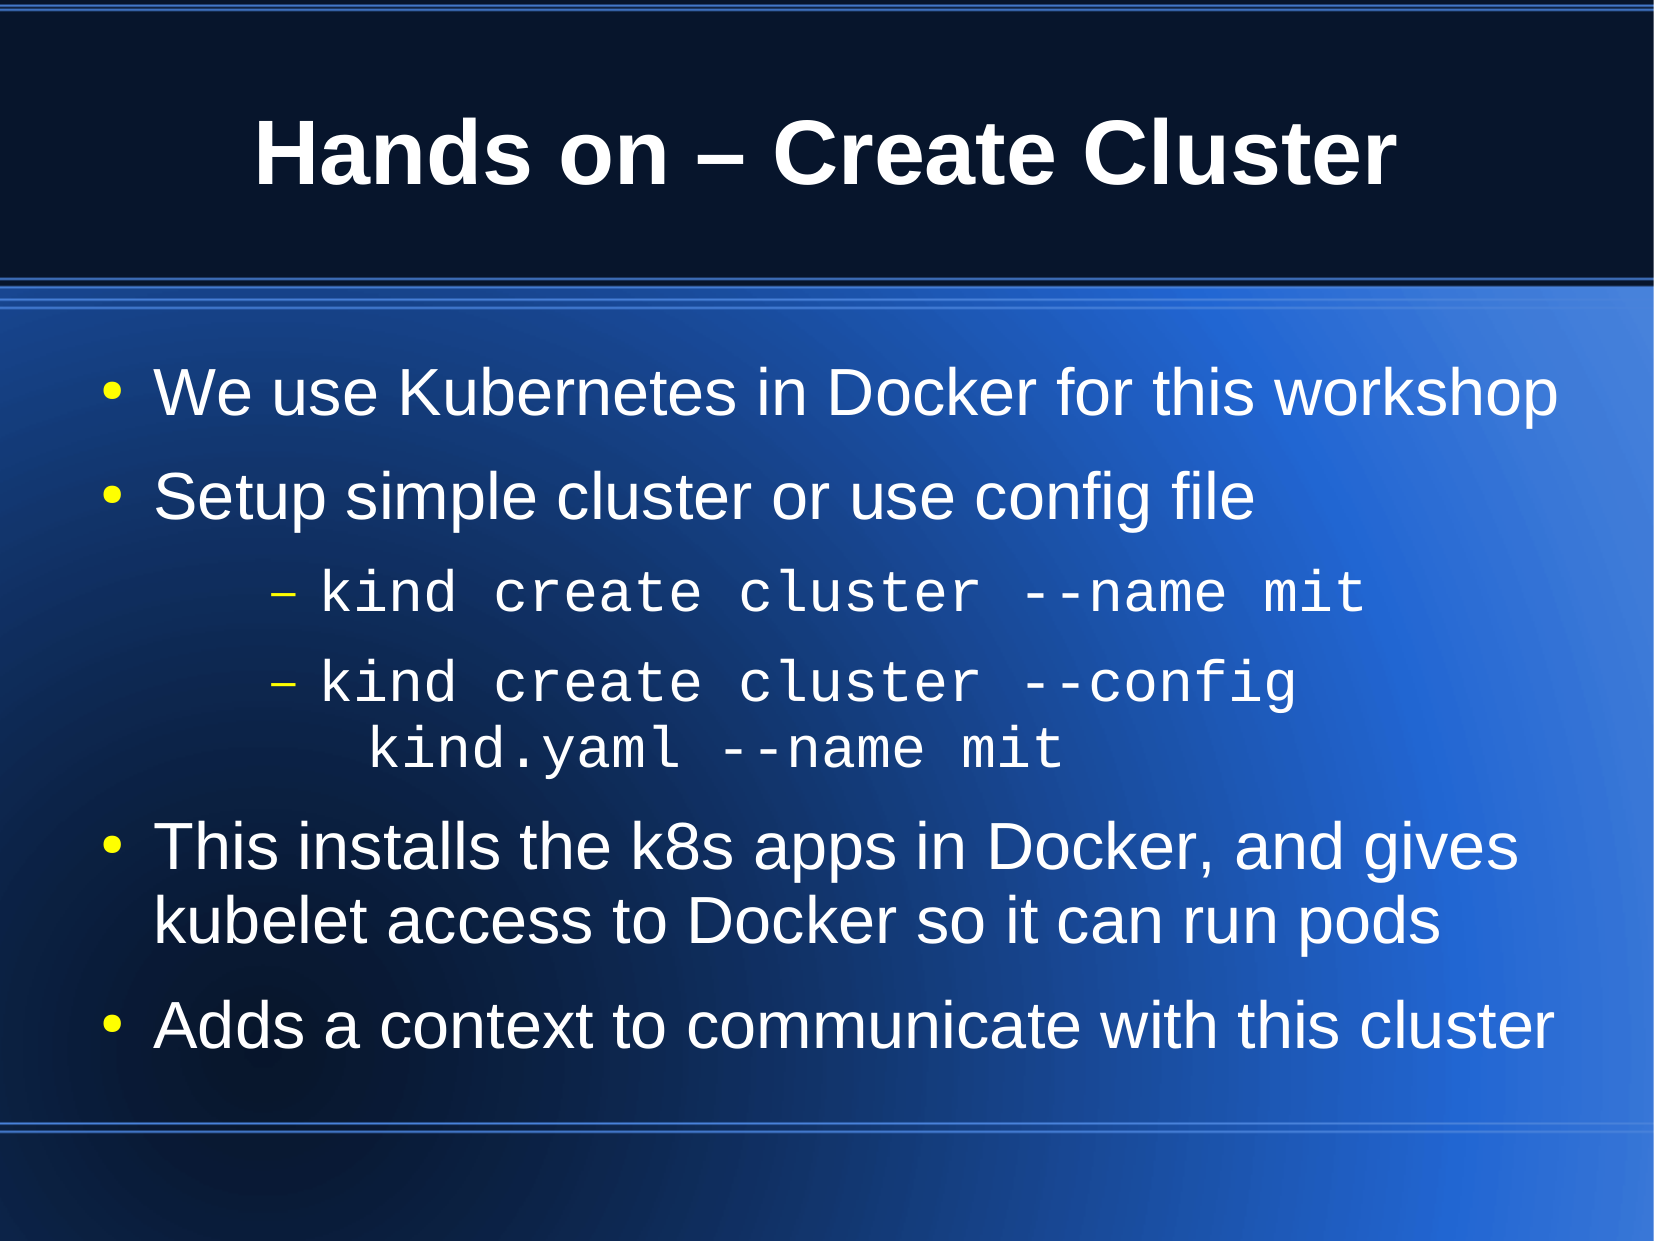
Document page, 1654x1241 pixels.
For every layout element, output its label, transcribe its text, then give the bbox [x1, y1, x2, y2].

title Hands on – Create Cluster [82, 49, 1571, 257]
picture [0, 0, 1654, 1241]
list We use Kubernetes in Docker for this workshop Setup simple cluster or use config file kind create cluster --name mit kind create cluster --config kind.yaml --name mit This installs the k8s apps in Docker, and gives kubelet access to Docker so it can run pods Adds a context to communicate with this cluster [82, 355, 1571, 1062]
